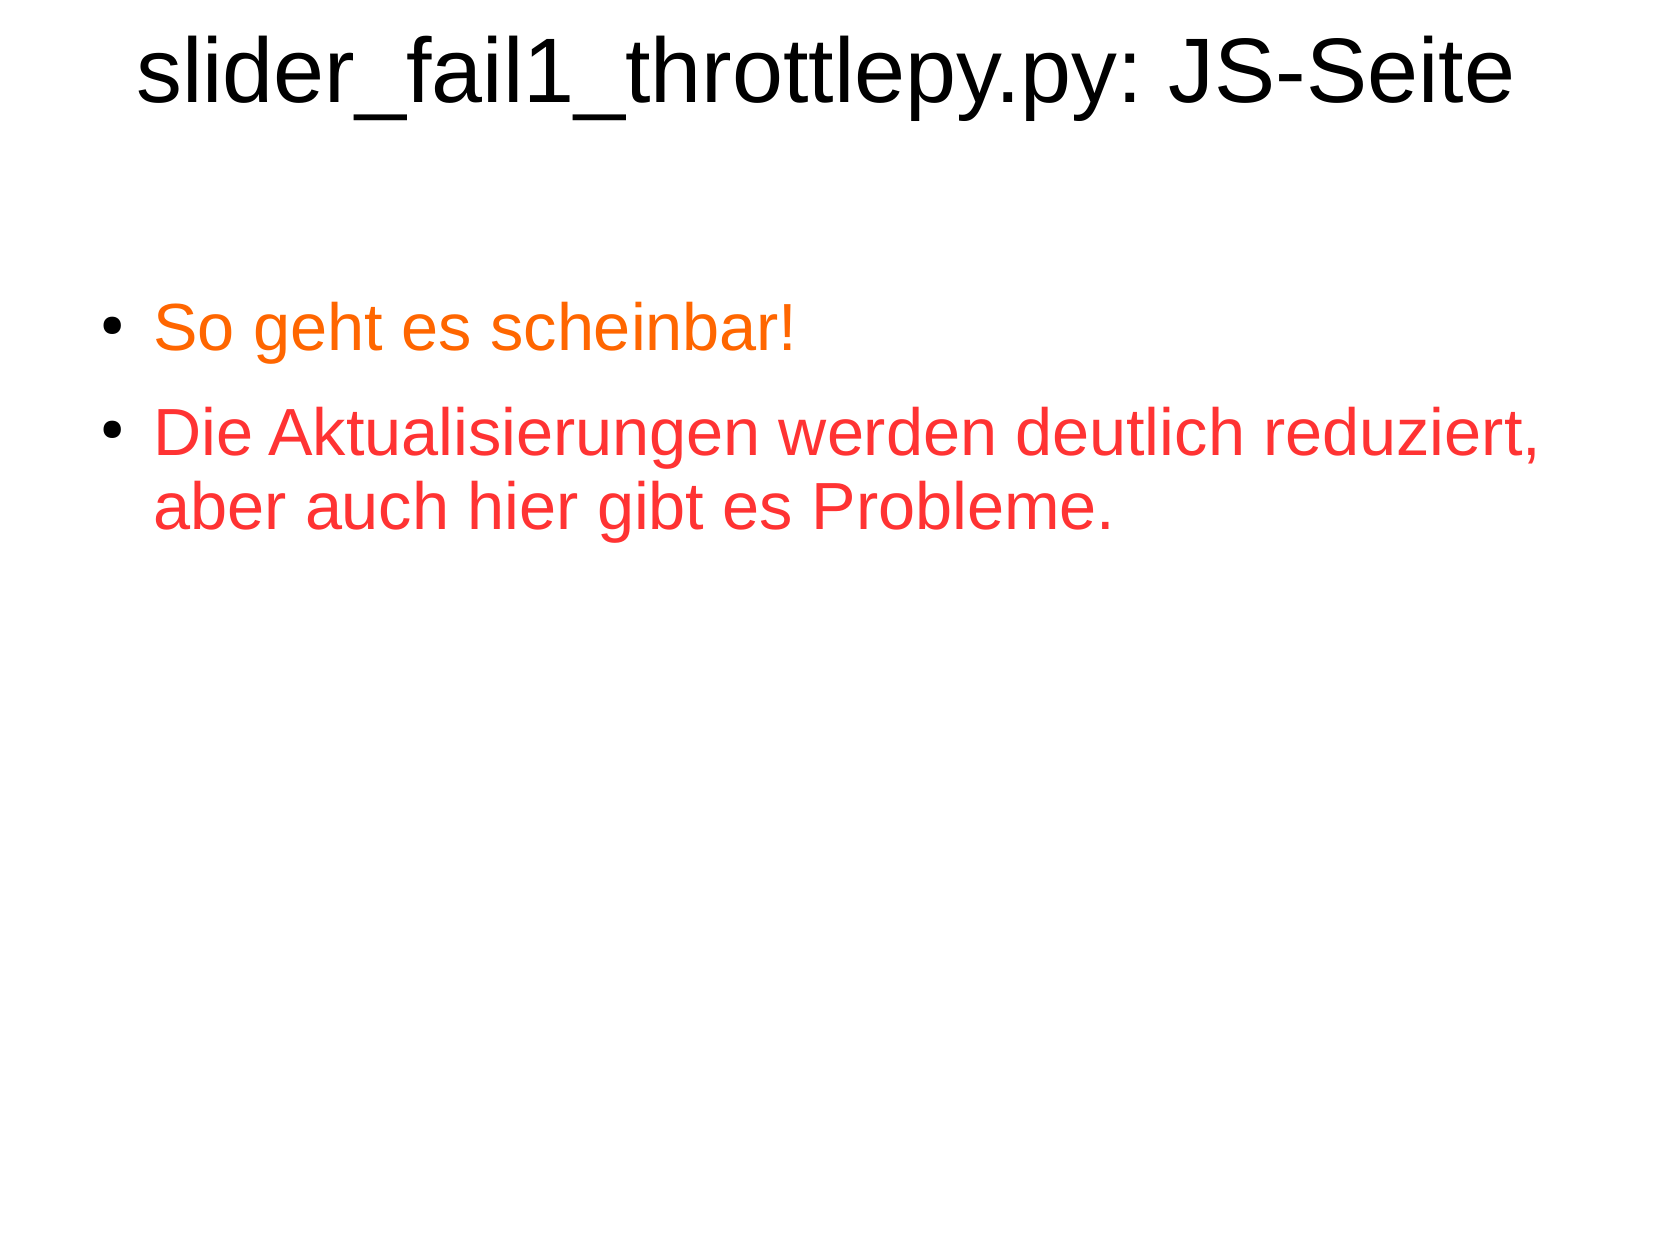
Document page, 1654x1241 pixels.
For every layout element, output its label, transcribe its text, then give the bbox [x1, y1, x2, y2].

title slider_fail1_throttlepy.py: JS-Seite [82, 0, 1571, 174]
list So geht es scheinbar! Die Aktualisierungen werden deutlich reduziert, aber auch hier gibt es Probleme. [82, 290, 1571, 1010]
